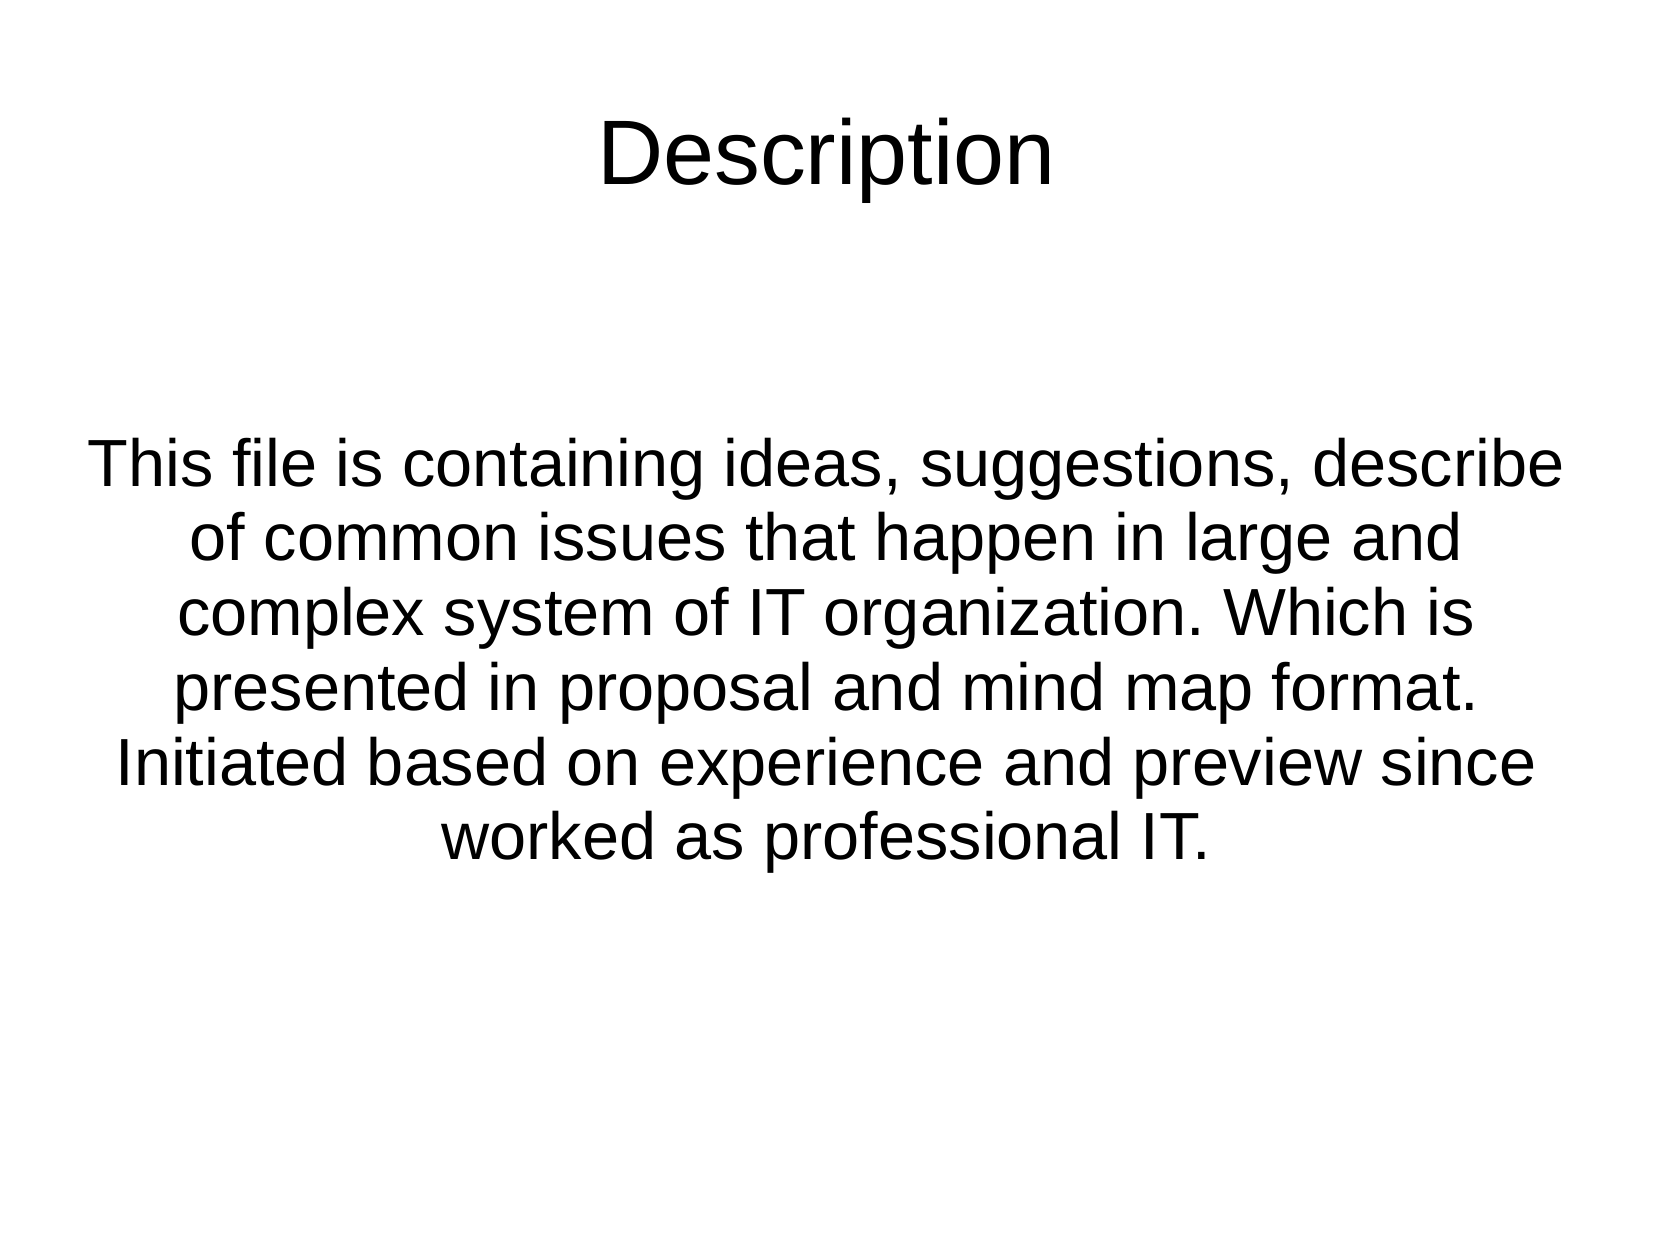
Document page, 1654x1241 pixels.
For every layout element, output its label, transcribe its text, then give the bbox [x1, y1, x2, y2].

list This file is containing ideas, suggestions, describe of common issues that happen in large and complex system of IT organization. Which is presented in proposal and mind map format. Initiated based on experience and preview since worked as professional IT. [82, 290, 1571, 1010]
title Description [82, 49, 1571, 257]
